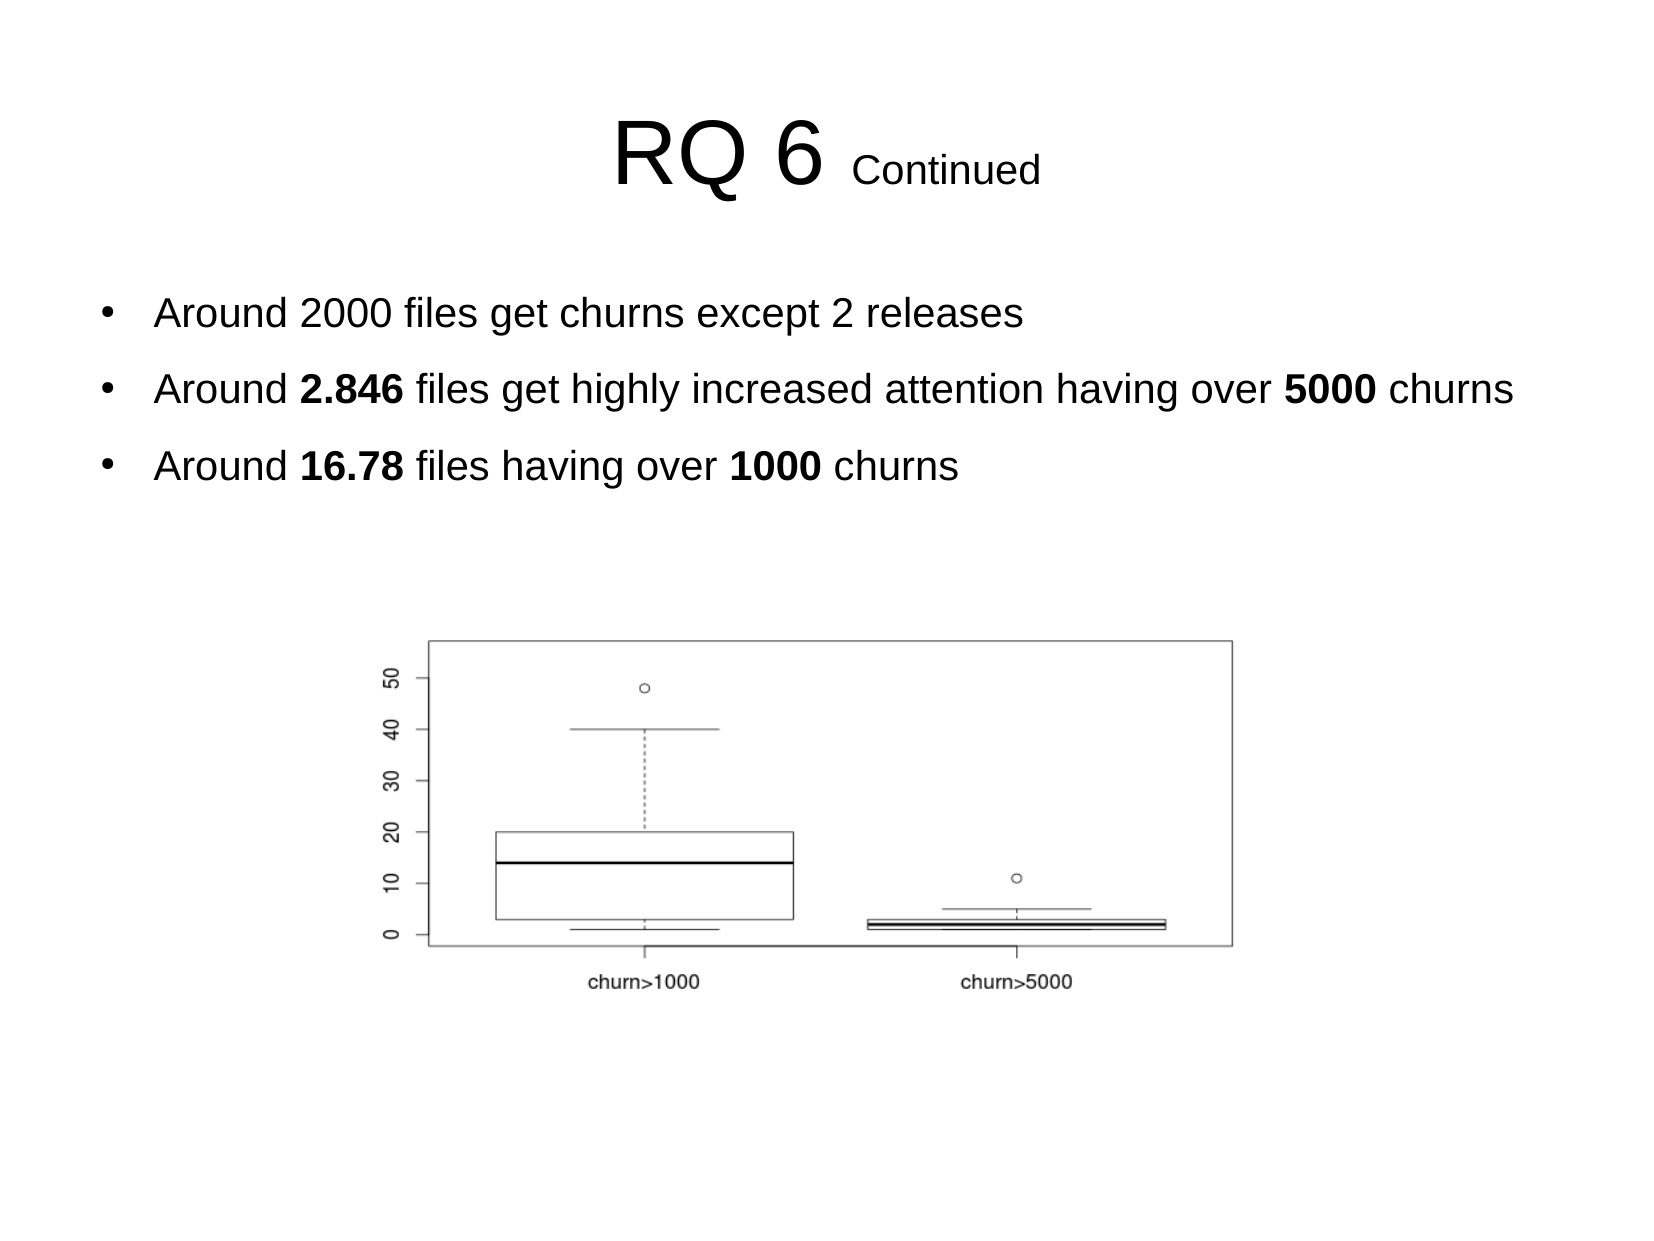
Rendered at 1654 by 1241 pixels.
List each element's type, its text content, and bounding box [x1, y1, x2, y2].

list Around 2000 files get churns except 2 releases Around 2.846 files get highly increased attention having over 5000 churns Around 16.78 files having over 1000 churns [82, 290, 1538, 1010]
title RQ 6 Continued [82, 49, 1571, 257]
picture [325, 545, 1286, 1066]
